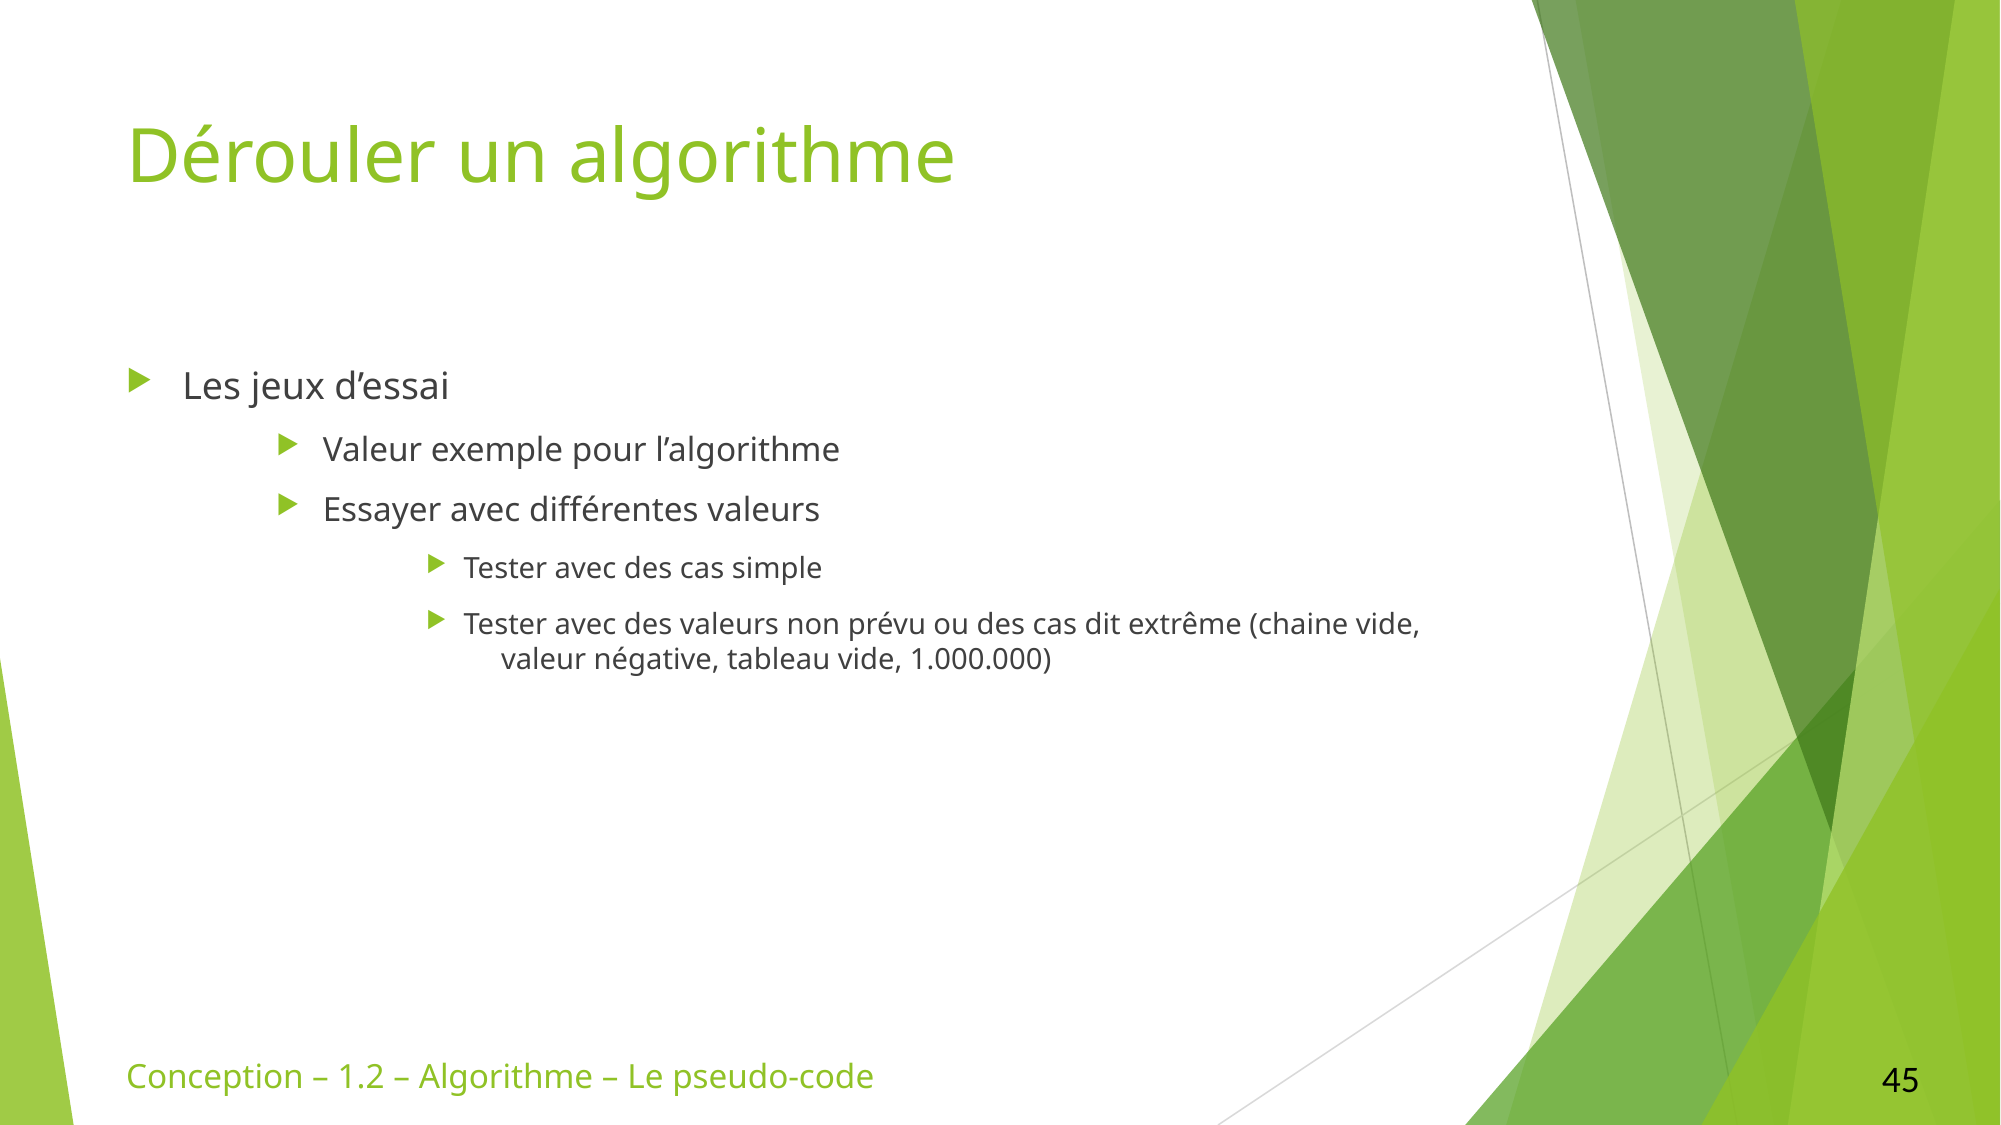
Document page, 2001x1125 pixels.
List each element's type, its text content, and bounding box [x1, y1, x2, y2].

text_box [1866, 1047, 1979, 1108]
list Les jeux d’essai Valeur exemple pour l’algorithme Essayer avec différentes valeurs Tester avec des cas simple Tester avec des valeurs non prévu ou des cas dit extrême (chaine vide, valeur négative, tableau vide, 1.000.000) [111, 354, 1522, 992]
text_box Conception – 1.2 – Algorithme – Le pseudo-code [111, 1047, 1094, 1109]
title Dérouler un algorithme [111, 99, 1522, 317]
